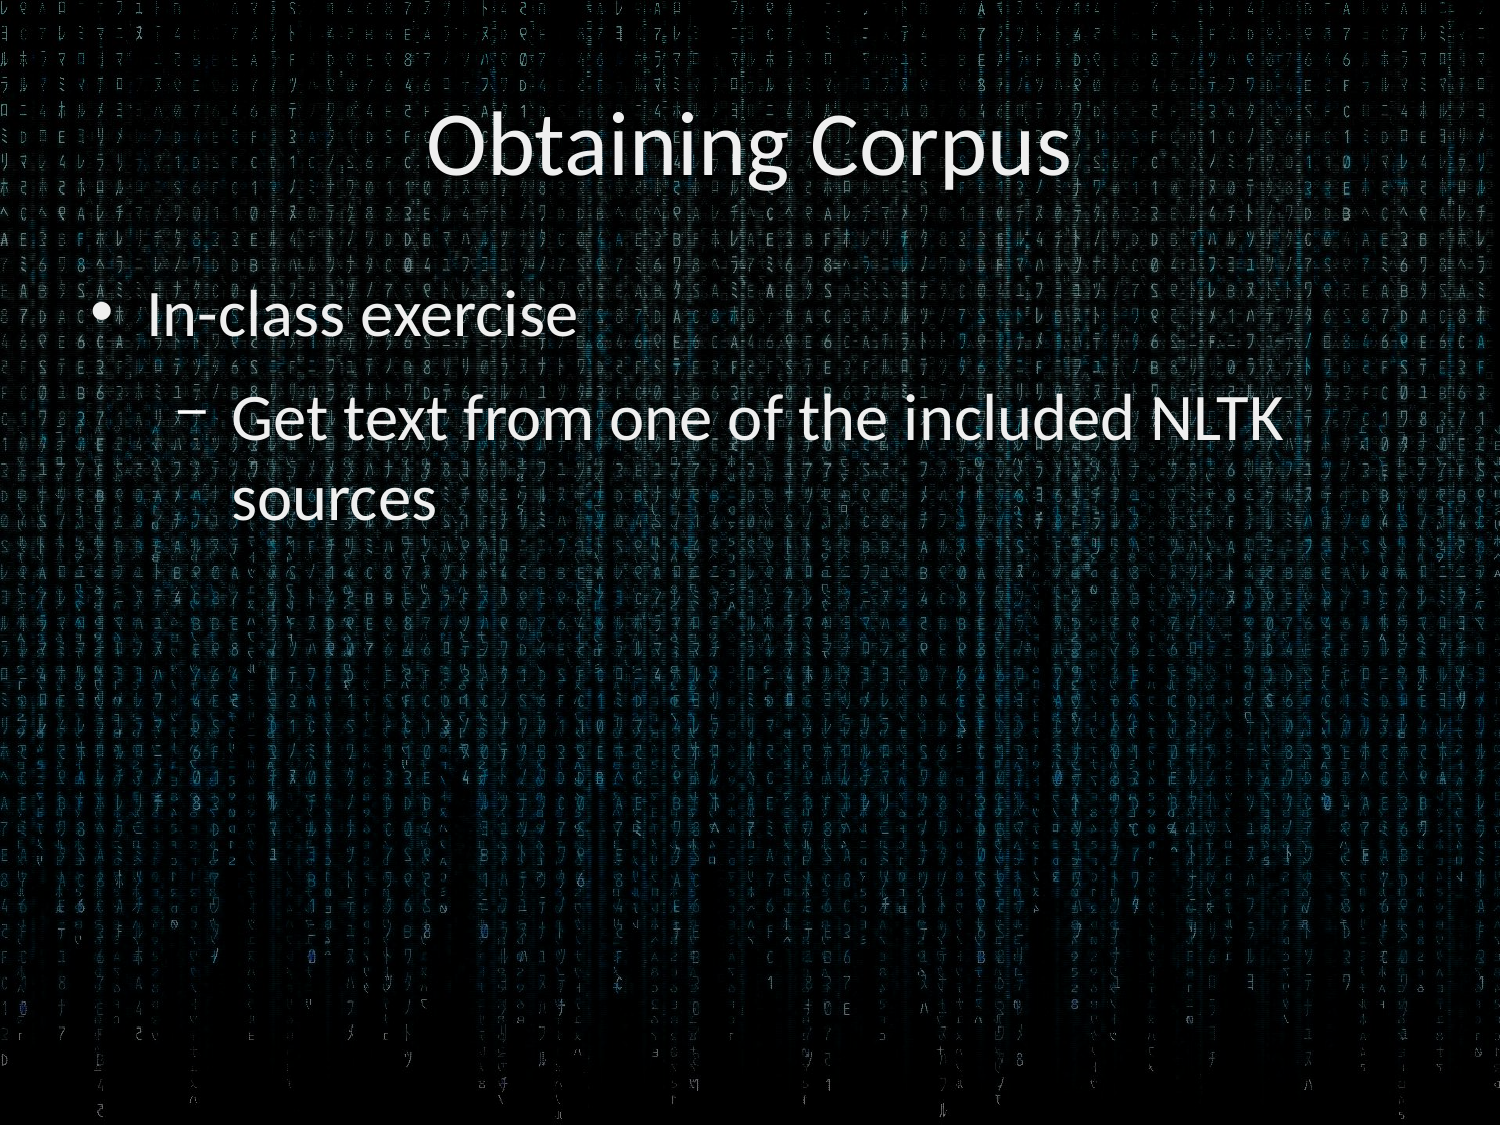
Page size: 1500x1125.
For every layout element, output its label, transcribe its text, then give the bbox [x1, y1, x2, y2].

title Obtaining Corpus [75, 45, 1425, 233]
list In-class exercise Get text from one of the included NLTK sources [75, 262, 1425, 1005]
text_box [0, 0, 1500, 1125]
